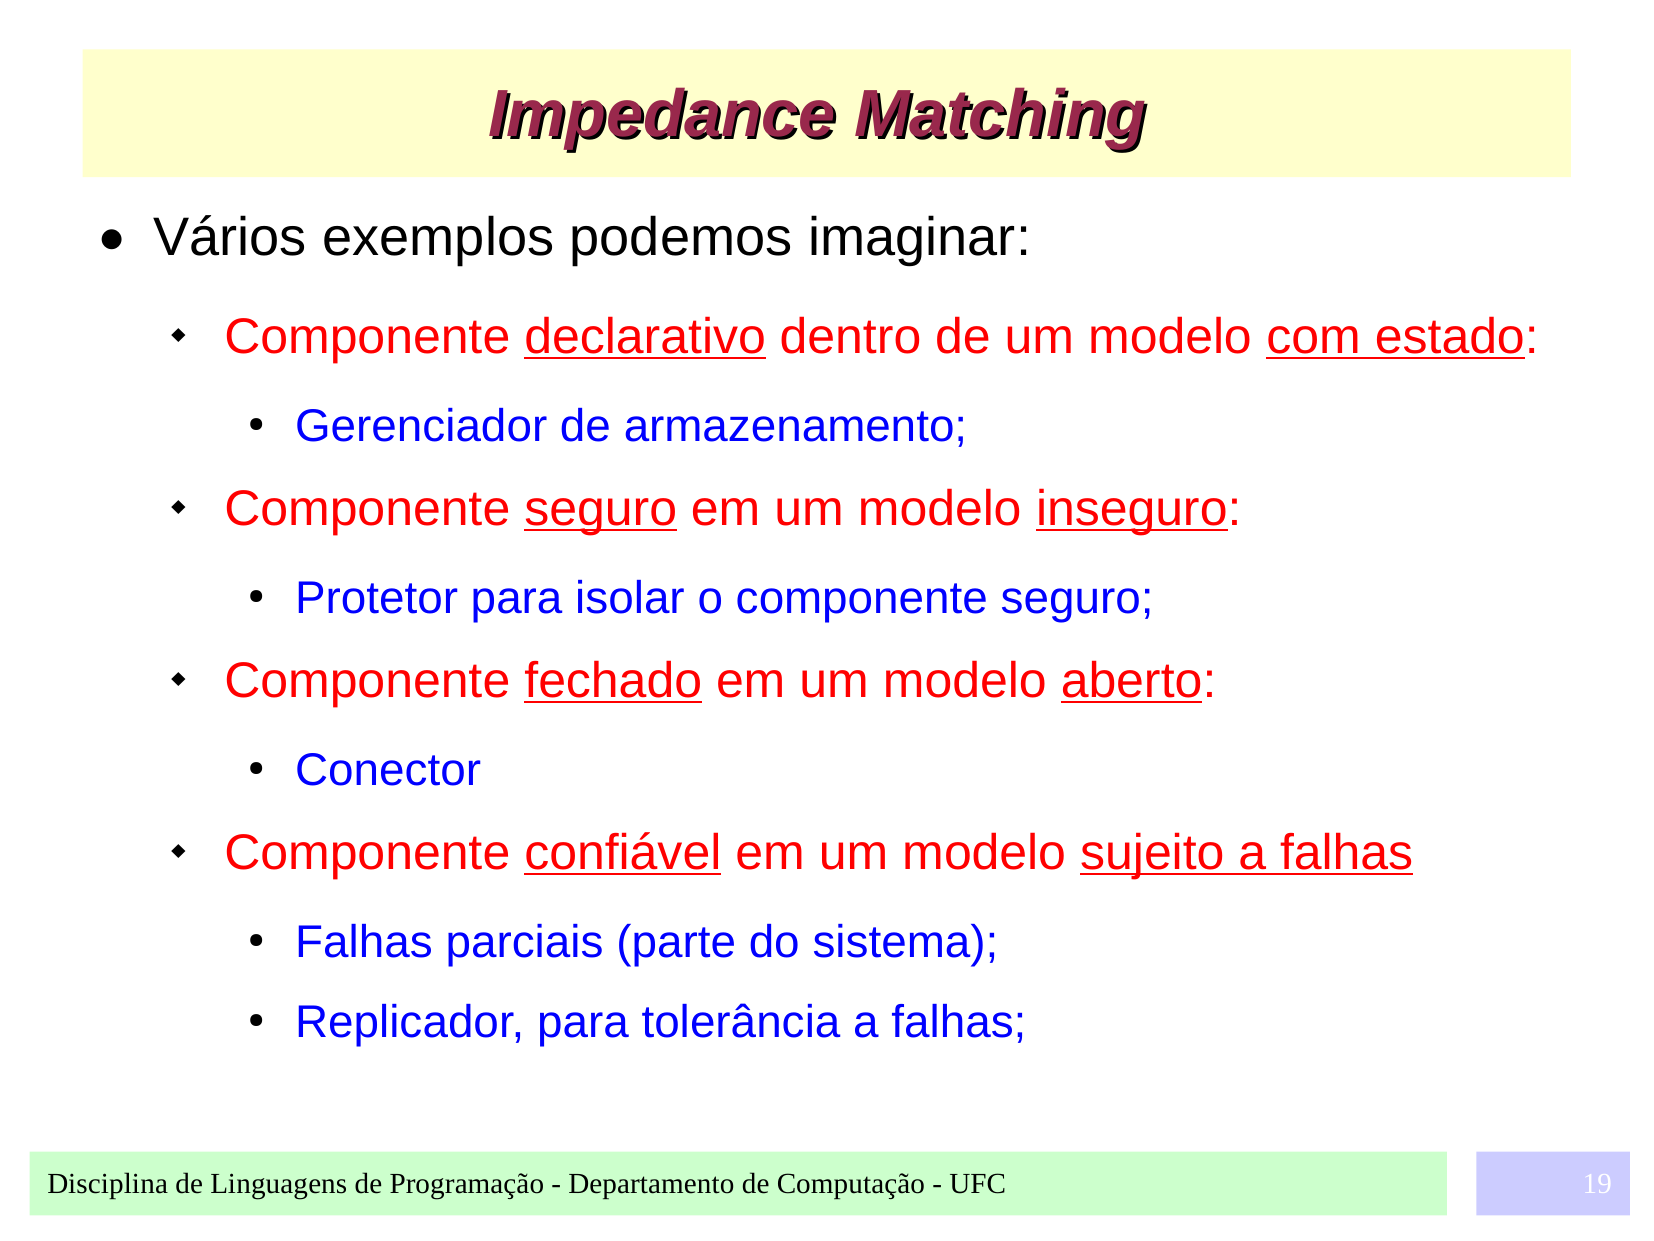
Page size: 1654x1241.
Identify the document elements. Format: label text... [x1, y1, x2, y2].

list Vários exemplos podemos imaginar: Componente declarativo dentro de um modelo com estado: Gerenciador de armazenamento; Componente seguro em um modelo inseguro: Protetor para isolar o componente seguro; Componente fechado em um modelo aberto: Conector Componente confiável em um modelo sujeito a falhas Falhas parciais (parte do sistema); Replicador, para tolerância a falhas; [82, 206, 1571, 1137]
title Impedance Matching [82, 49, 1571, 178]
